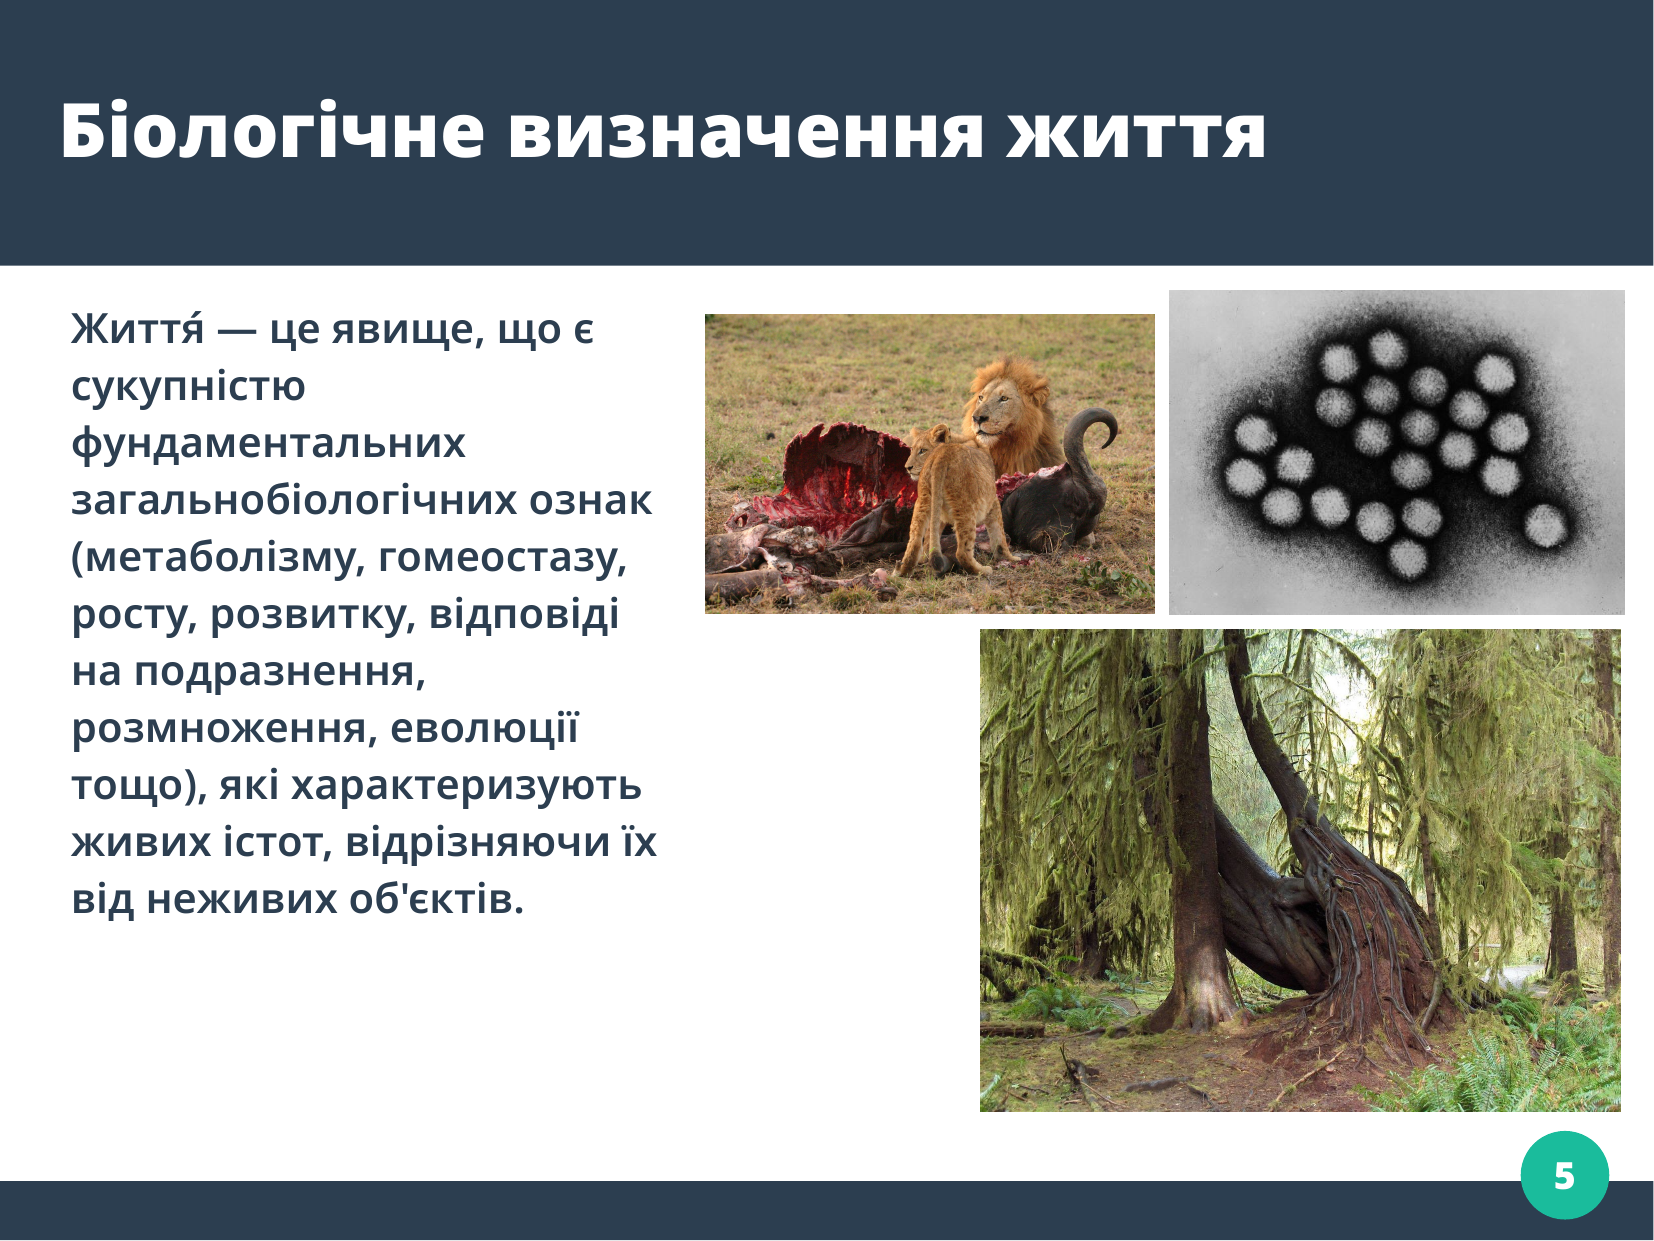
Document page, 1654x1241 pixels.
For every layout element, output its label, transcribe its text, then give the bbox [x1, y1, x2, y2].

picture [1169, 290, 1625, 616]
picture [980, 629, 1621, 1112]
title Біологічне визначення життя [59, 49, 1595, 207]
list Життя́ — це явище, що є сукупністю фундаментальних загальнобіологічних ознак (метаболізму, гомеостазу, росту, розвитку, відповіді на подразнення, розмноження, еволюції тощо), які характеризують живих істот, відрізняючи їх від неживих об'єктів. [0, 298, 676, 1126]
picture [705, 314, 1155, 614]
